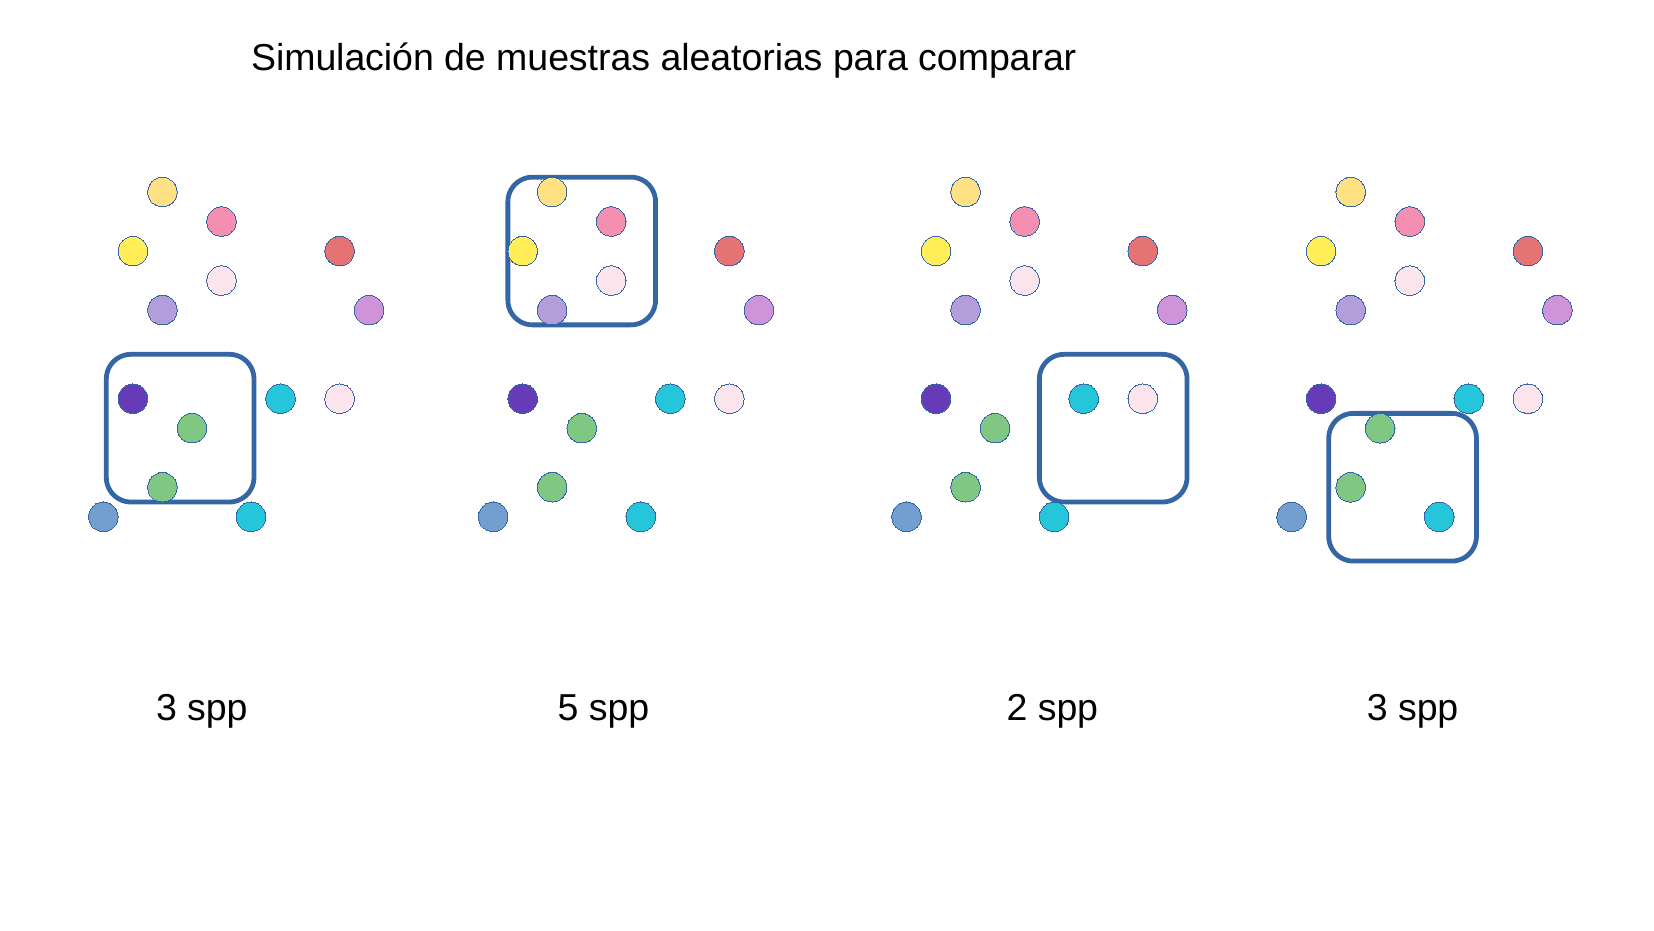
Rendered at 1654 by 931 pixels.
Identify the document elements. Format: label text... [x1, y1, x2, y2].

text_box [921, 236, 951, 266]
text_box [118, 236, 148, 266]
text_box [507, 383, 538, 414]
text_box [980, 413, 1010, 443]
text_box [566, 413, 597, 443]
text_box [1424, 502, 1455, 532]
text_box [354, 295, 384, 325]
text_box [236, 501, 266, 532]
text_box [1542, 295, 1573, 325]
text_box [478, 501, 508, 532]
text_box [655, 383, 686, 414]
text_box [1068, 383, 1099, 414]
text_box [147, 177, 178, 207]
text_box [324, 383, 355, 414]
text_box [206, 206, 237, 237]
text_box [265, 383, 296, 414]
text_box [537, 472, 567, 503]
text_box [147, 295, 178, 325]
text_box [1306, 236, 1336, 266]
text_box [596, 206, 627, 237]
text_box [1335, 177, 1366, 207]
text_box [147, 472, 178, 503]
text_box [1513, 383, 1543, 414]
text_box 5 spp [543, 679, 665, 736]
text_box [1009, 265, 1040, 296]
text_box [1276, 502, 1307, 532]
text_box [950, 295, 981, 325]
text_box [891, 501, 922, 532]
text_box [1453, 383, 1484, 414]
text_box [1157, 295, 1188, 325]
text_box [88, 501, 119, 532]
text_box [1127, 383, 1158, 414]
text_box [1335, 295, 1366, 325]
text_box [507, 236, 538, 266]
text_box [537, 177, 567, 207]
text_box [324, 236, 355, 266]
text_box 3 spp [1352, 679, 1474, 736]
text_box [1513, 236, 1543, 266]
text_box [537, 295, 567, 325]
text_box [950, 472, 981, 503]
text_box Simulación de muestras aleatorias para comparar [236, 29, 1536, 87]
text_box [625, 501, 656, 532]
text_box [1335, 472, 1366, 503]
text_box [921, 383, 951, 414]
text_box [177, 413, 207, 443]
text_box [206, 265, 237, 296]
text_box [1394, 206, 1425, 237]
text_box 3 spp [141, 679, 263, 736]
text_box [1365, 413, 1396, 444]
text_box [950, 177, 981, 207]
text_box [596, 265, 627, 296]
text_box [1039, 501, 1069, 532]
text_box [1009, 206, 1040, 237]
text_box 2 spp [991, 679, 1114, 736]
text_box [744, 295, 774, 325]
text_box [714, 236, 745, 266]
text_box [1127, 236, 1158, 266]
text_box [118, 383, 148, 414]
text_box [1306, 383, 1336, 414]
text_box [1394, 265, 1425, 296]
text_box [714, 383, 745, 414]
